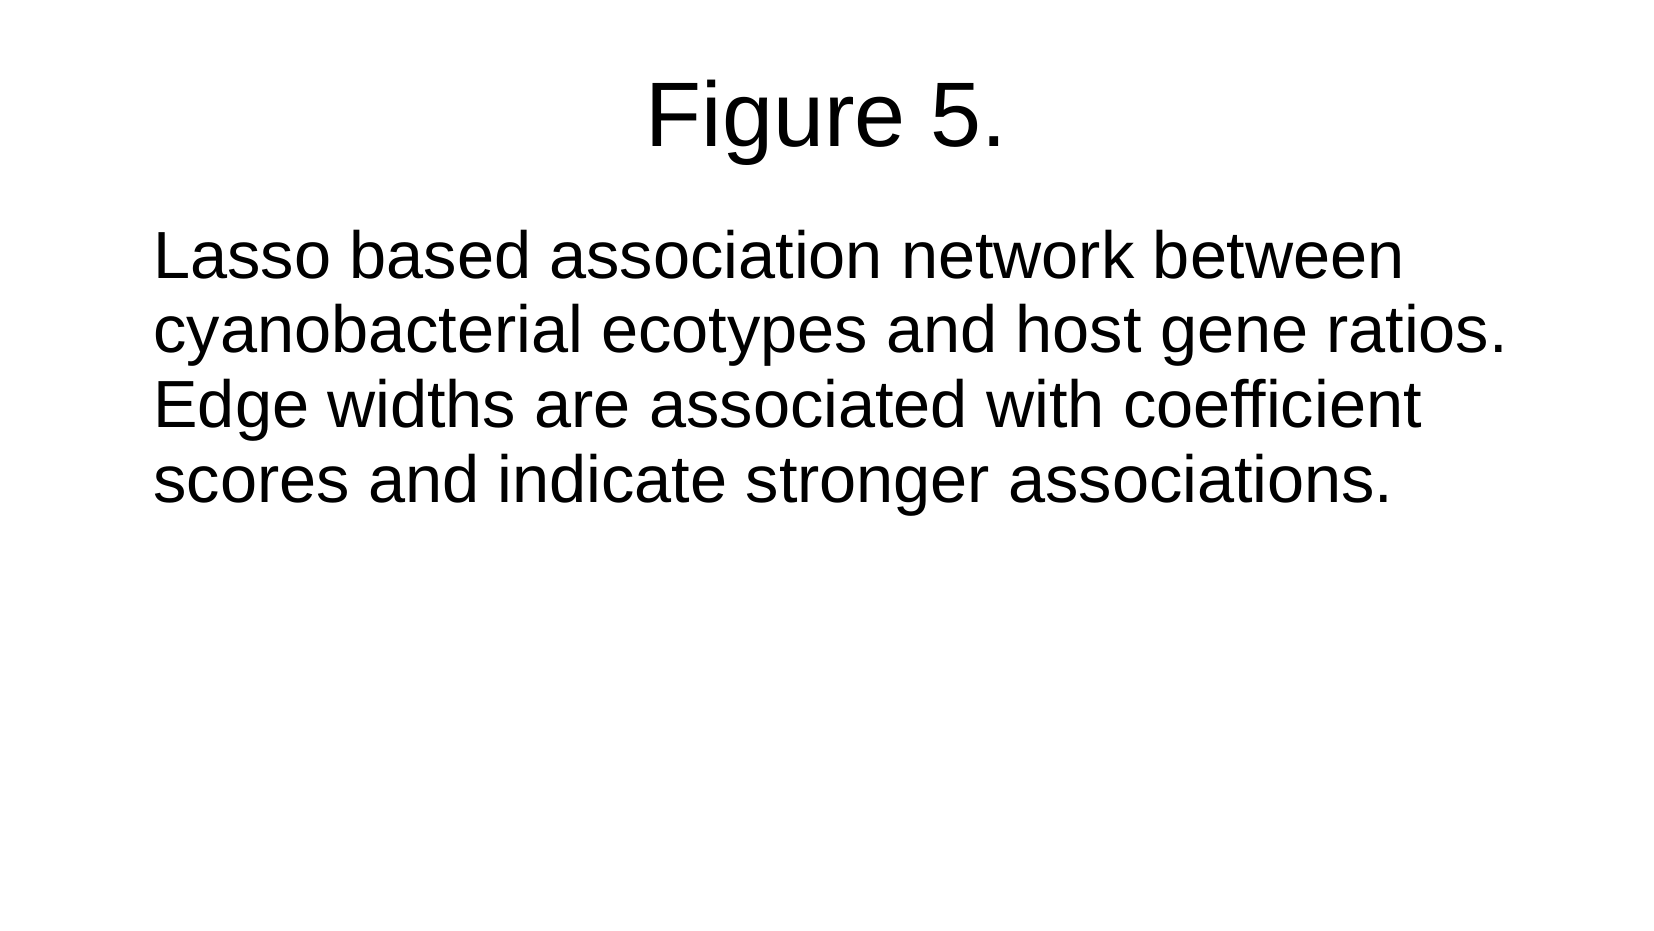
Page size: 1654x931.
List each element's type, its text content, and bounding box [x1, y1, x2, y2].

list Lasso based association network between cyanobacterial ecotypes and host gene ratios. Edge widths are associated with coefficient scores and indicate stronger associations. [82, 217, 1571, 758]
title Figure 5. [82, 37, 1571, 193]
